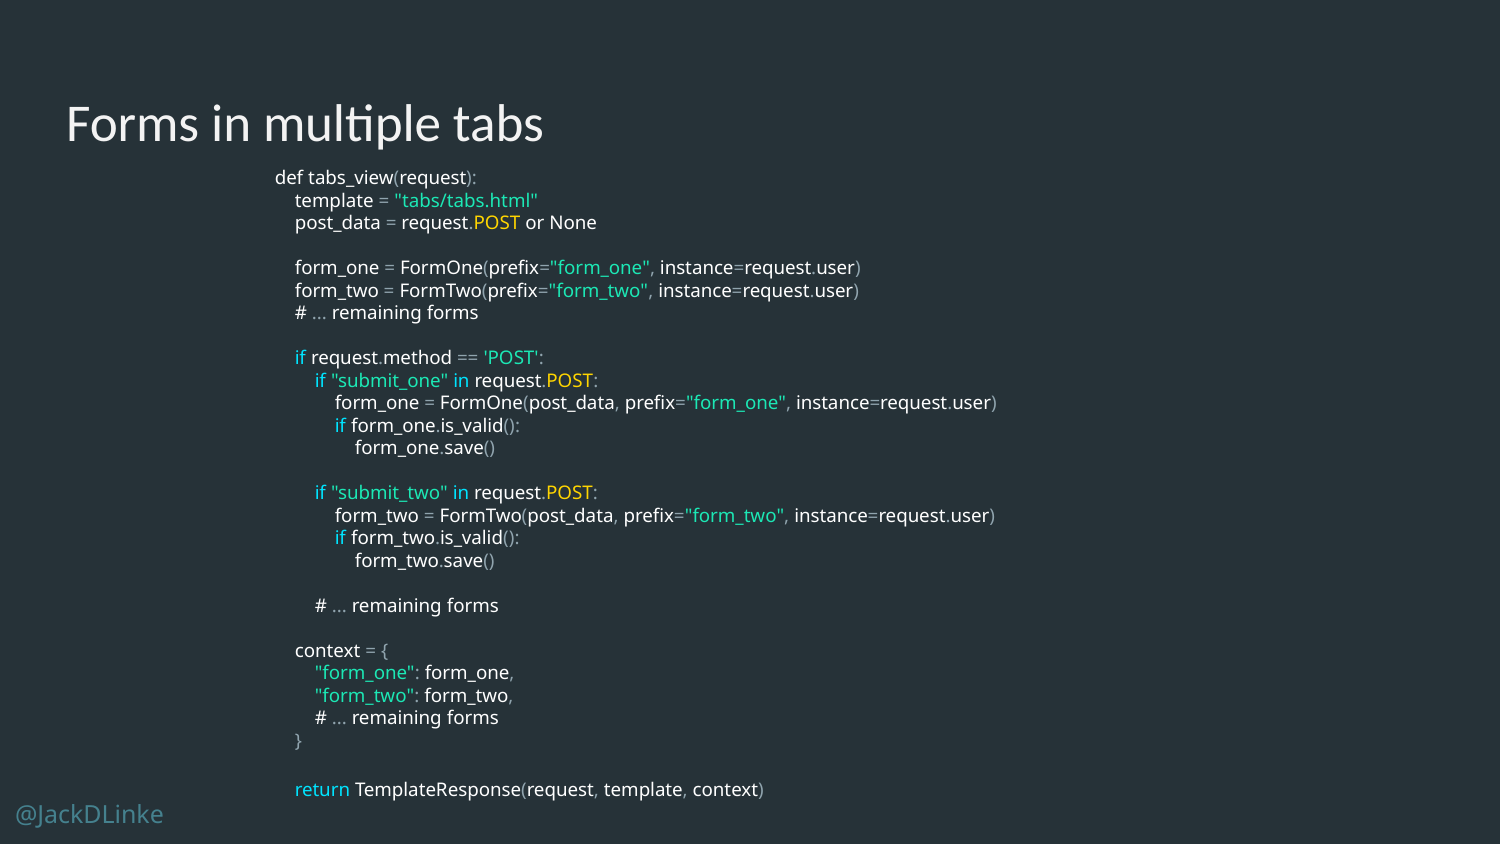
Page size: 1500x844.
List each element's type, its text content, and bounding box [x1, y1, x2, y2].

text_box def tabs_view(request): template = "tabs/tabs.html" post_data = request.POST or None form_one = FormOne(prefix="form_one", instance=request.user) form_two = FormTwo(prefix="form_two", instance=request.user) # ... remaining forms if request.method == 'POST': if "submit_one" in request.POST: form_one = FormOne(post_data, prefix="form_one", instance=request.user) if form_one.is_valid(): form_one.save() if "submit_two" in request.POST: form_two = FormTwo(post_data, prefix="form_two", instance=request.user) if form_two.is_valid(): form_two.save() # ... remaining forms context = { "form_one": form_one, "form_two": form_two, # ... remaining forms } return TemplateResponse(request, template, context) [259, 151, 1241, 816]
title Forms in multiple tabs [51, 72, 1449, 167]
